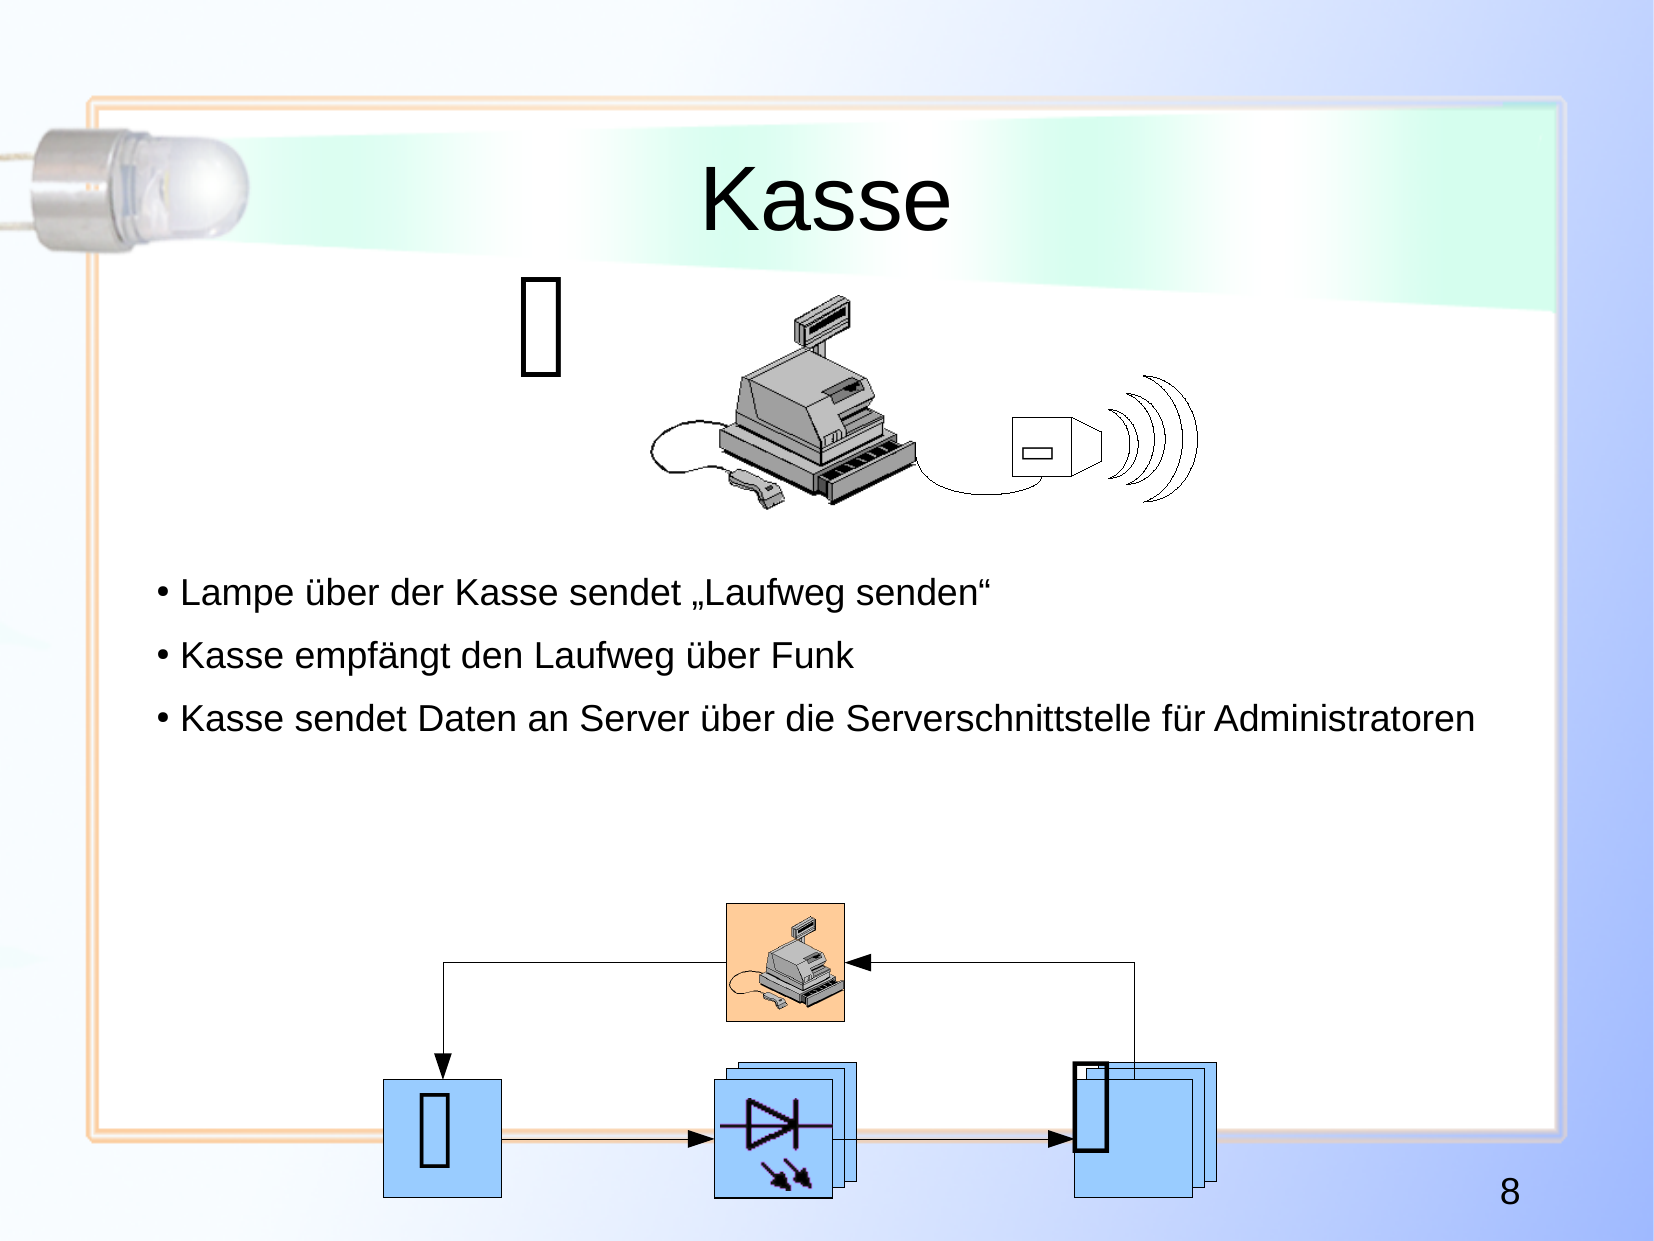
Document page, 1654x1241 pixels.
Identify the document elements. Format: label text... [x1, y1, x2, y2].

text_box [833, 1140, 857, 1188]
text_box [1126, 393, 1166, 485]
text_box Lampe über der Kasse sendet „Laufweg senden“ Kasse empfängt den Laufweg über Funk Kasse sendet Daten an Server über die Serverschnittstelle für Administratoren [141, 543, 1492, 790]
text_box [1071, 417, 1102, 477]
title Kasse [82, 102, 1571, 296]
text_box  [501, 265, 709, 443]
text_box [1143, 375, 1198, 503]
text_box  [1054, 1051, 1217, 1204]
text_box [1108, 409, 1139, 479]
text_box [383, 1079, 502, 1198]
text_box  [401, 1083, 520, 1211]
text_box  [1012, 417, 1071, 477]
text_box [726, 903, 845, 1022]
picture [0, 0, 1654, 1241]
text_box <Nummer> [1485, 1163, 1654, 1235]
text_box [714, 1062, 857, 1199]
